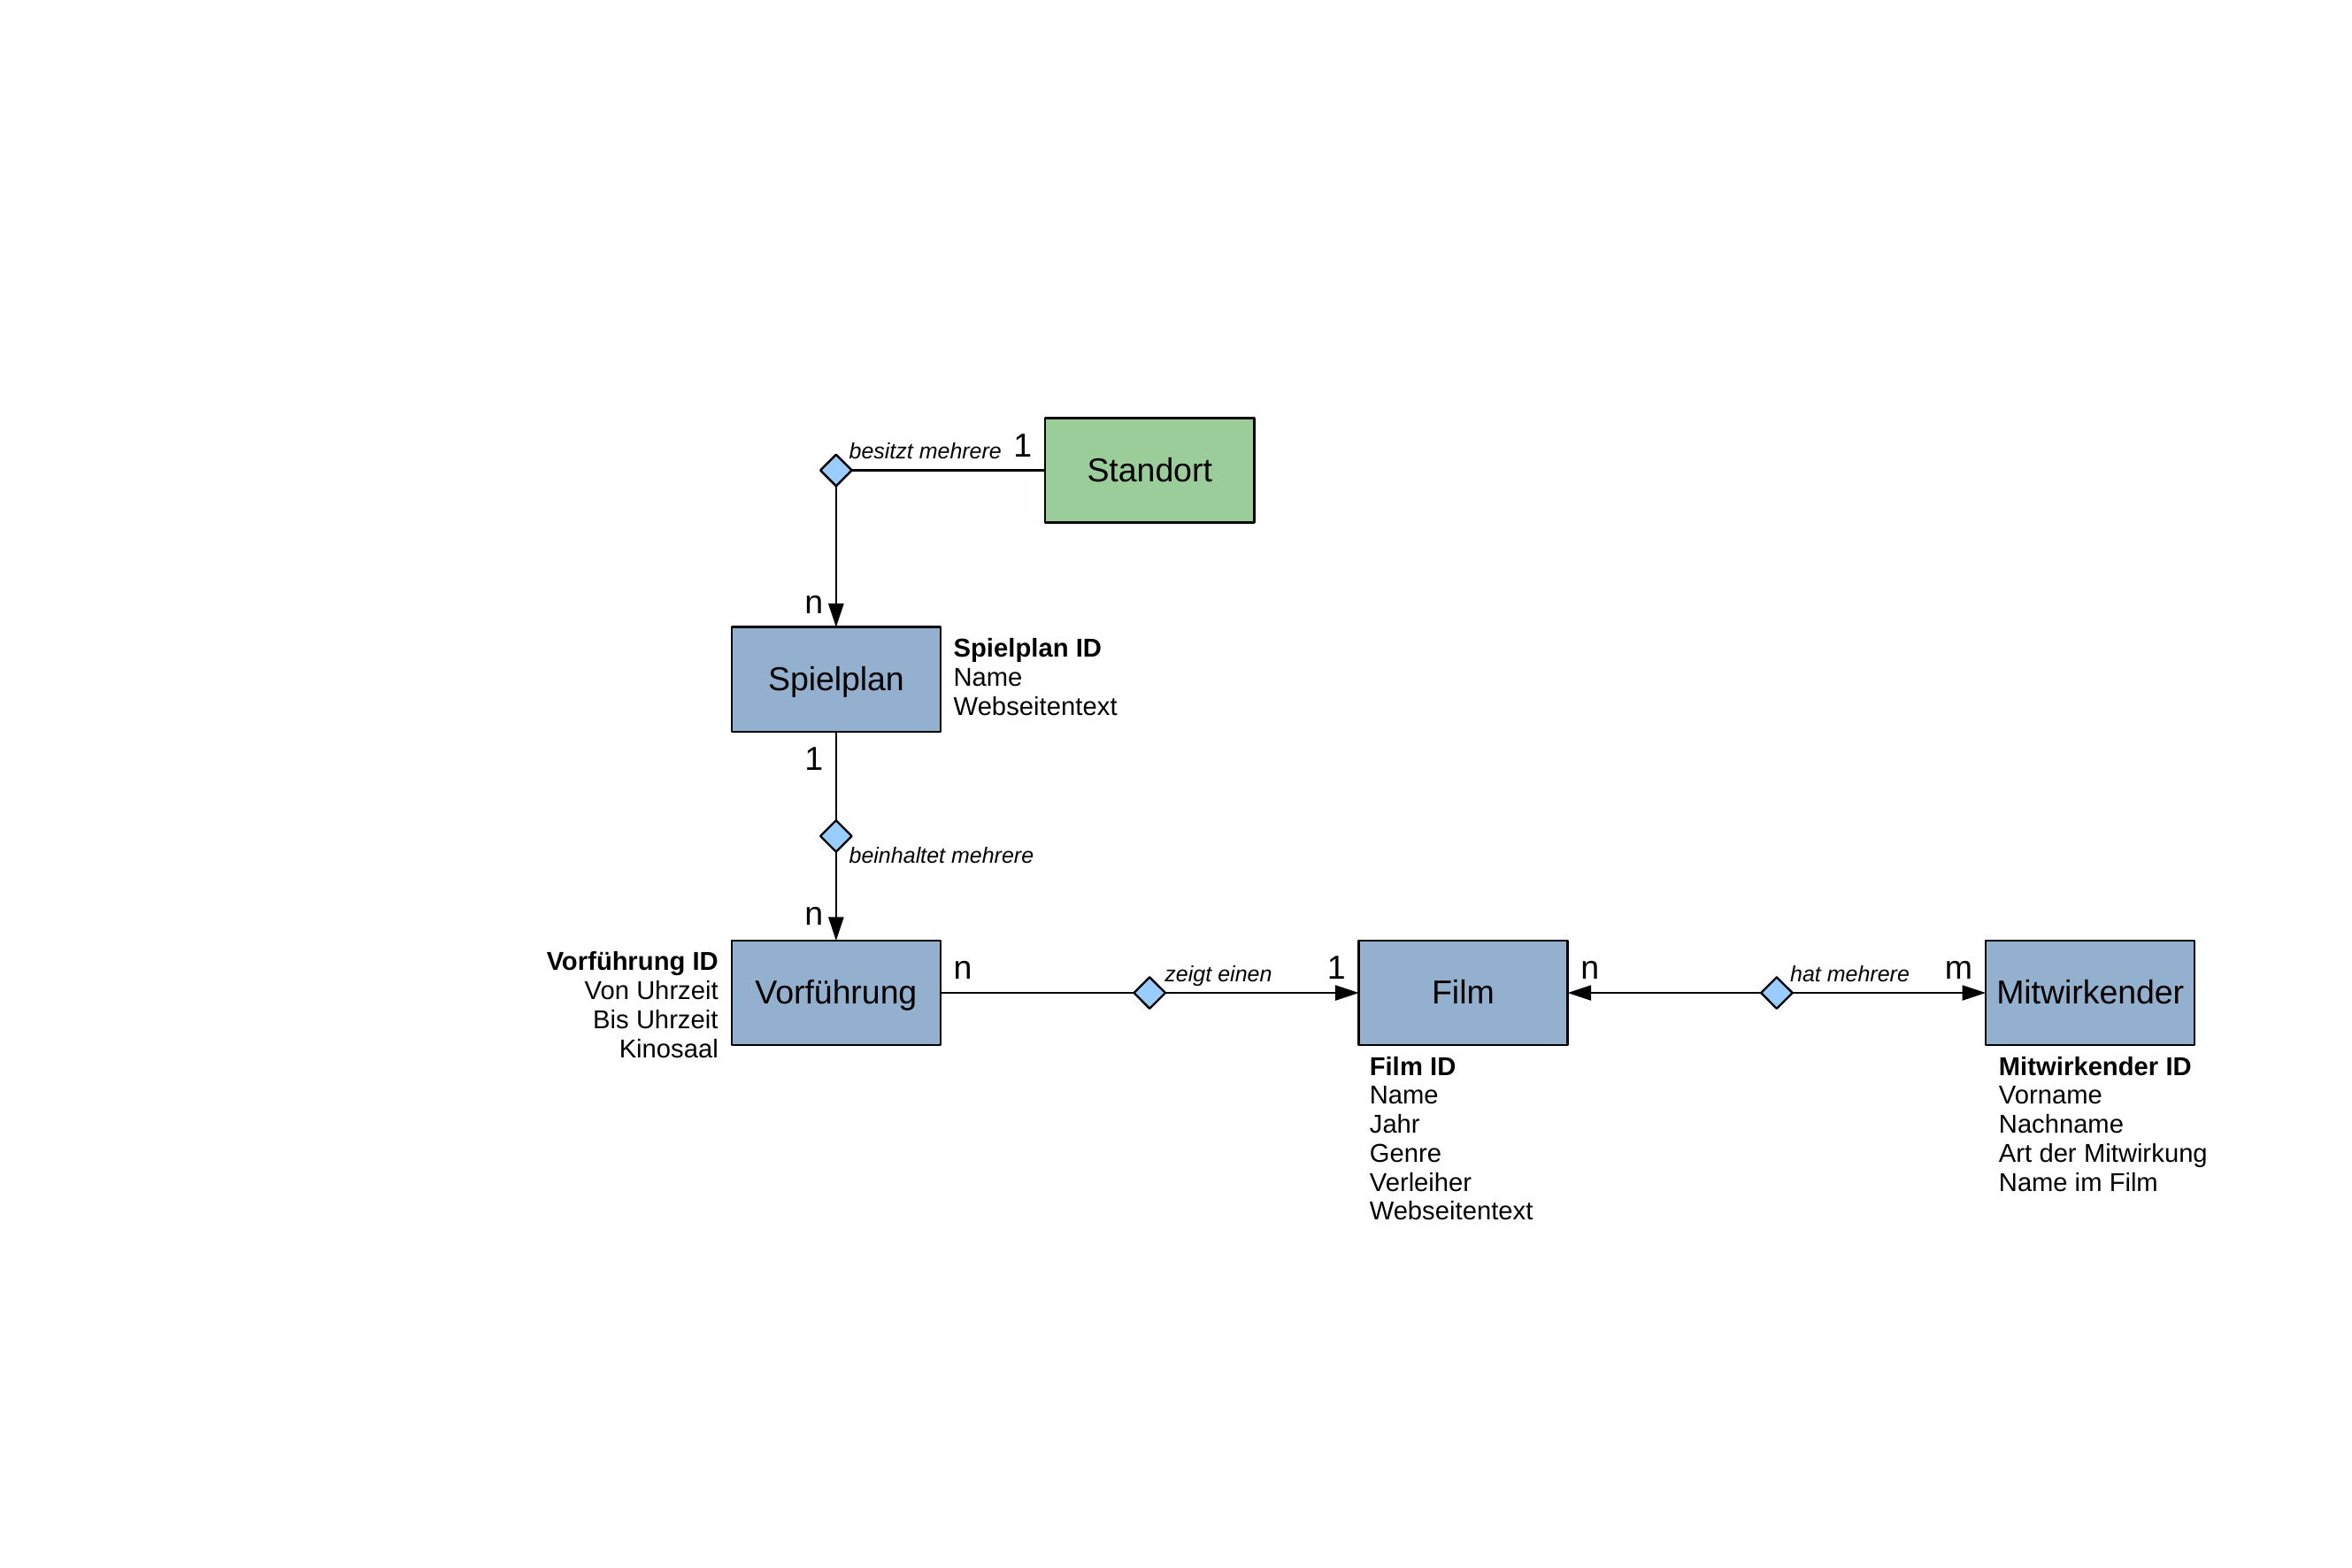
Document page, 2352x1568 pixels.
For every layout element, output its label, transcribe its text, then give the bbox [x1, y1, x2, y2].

text_box Mitwirkender [1986, 940, 2195, 1045]
text_box 1 [1000, 419, 1046, 471]
text_box [1761, 977, 1792, 1009]
text_box n [791, 888, 836, 939]
text_box beinhaltet mehrere [835, 835, 1048, 874]
text_box 1 [1314, 942, 1359, 994]
text_box 1 [791, 734, 836, 784]
text_box Standort [1045, 418, 1255, 523]
text_box [820, 455, 852, 487]
text_box Spielplan ID Name Webseitentext [940, 626, 1131, 727]
text_box Film [1358, 940, 1568, 1046]
text_box besitzt mehrere [835, 432, 1016, 471]
text_box zeigt einen [1151, 955, 1286, 994]
text_box [820, 820, 851, 851]
text_box hat mehrere [1777, 955, 1924, 994]
text_box Spielplan [731, 626, 941, 732]
text_box m [1932, 942, 1987, 994]
text_box Mitwirkender ID Vorname Nachname Art der Mitwirkung Name im Film [1986, 1045, 2221, 1203]
text_box n [940, 942, 986, 994]
text_box n [791, 576, 835, 627]
text_box Vorführung [732, 940, 941, 1046]
text_box [1134, 977, 1165, 1009]
text_box n [1567, 942, 1613, 994]
text_box Film ID Name Jahr Genre Verleiher Webseitentext [1357, 1045, 1548, 1233]
text_box Vorführung ID Von Uhrzeit Bis Uhrzeit Kinosaal [534, 940, 732, 1070]
